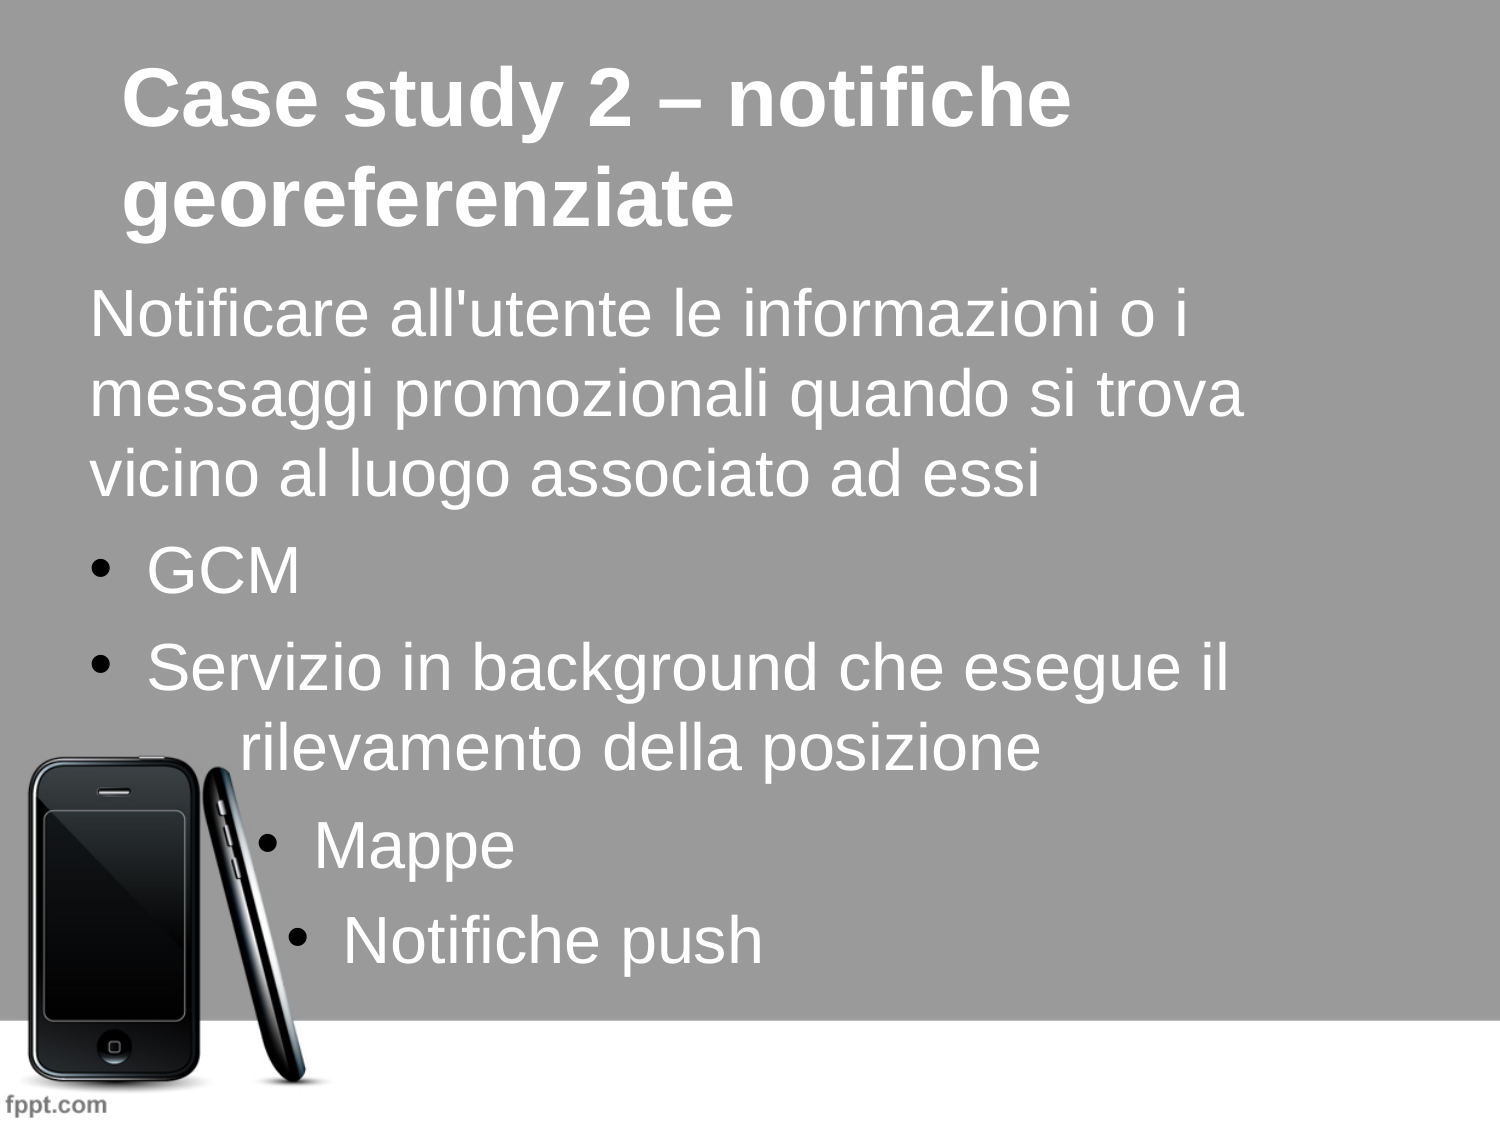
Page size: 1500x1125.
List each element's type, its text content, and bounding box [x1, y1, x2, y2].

list Mappe [242, 794, 1219, 904]
title [75, 59, 1426, 262]
picture [0, 0, 1500, 1125]
list Notificare all'utente le informazioni o i messaggi promozionali quando si trova vicino al luogo associato ad essi GCM Servizio in background che esegue il rilevamento della posizione [75, 262, 1426, 993]
text_box Case study 2 – notifiche georeferenziate [106, 35, 1418, 251]
list Notifiche push [271, 888, 1248, 999]
